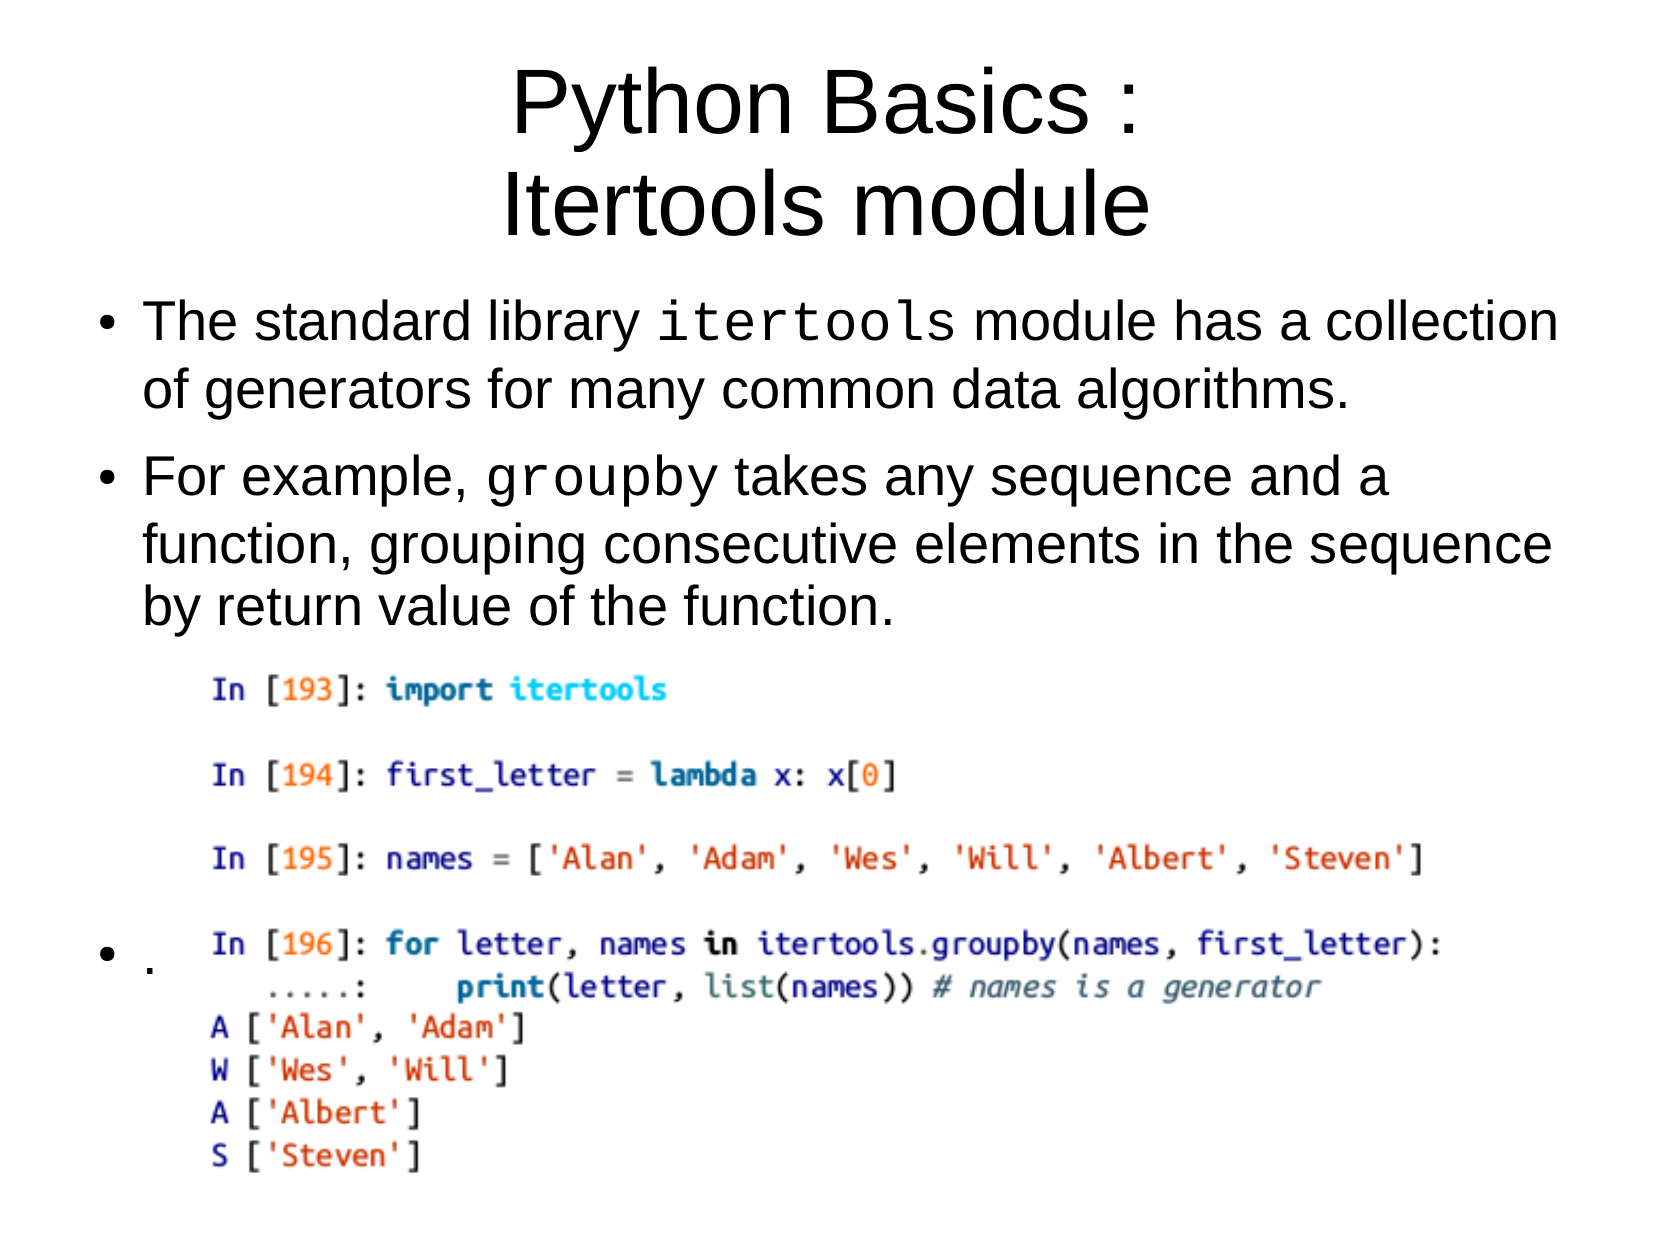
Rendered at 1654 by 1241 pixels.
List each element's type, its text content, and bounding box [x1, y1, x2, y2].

title Python Basics : Itertools module [82, 49, 1571, 257]
picture [203, 658, 1472, 1203]
list The standard library itertools module has a collection of generators for many common data algorithms. For example, groupby takes any sequence and a function, grouping consecutive elements in the sequence by return value of the function. . [82, 290, 1571, 1010]
